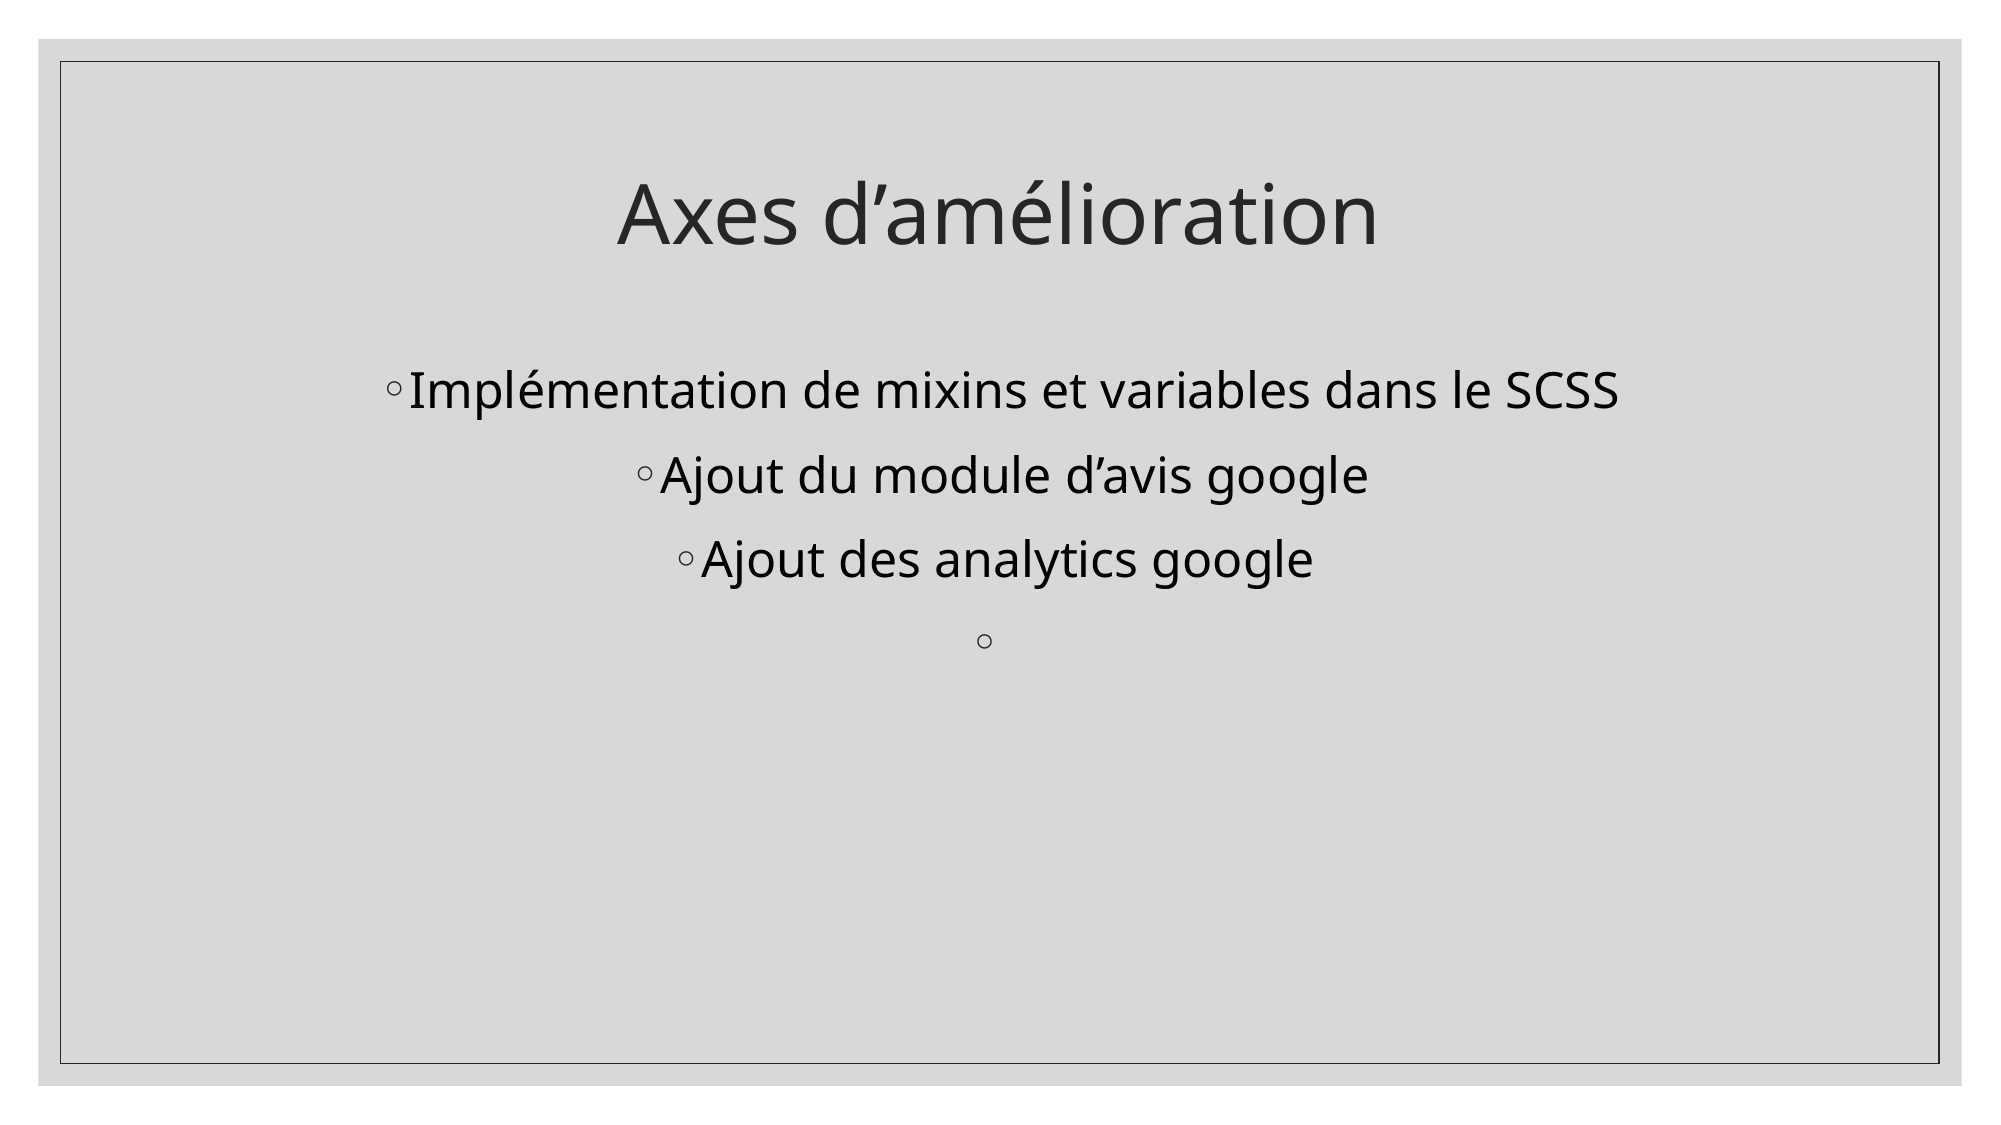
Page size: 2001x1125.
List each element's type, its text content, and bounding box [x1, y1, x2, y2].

list Implémentation de mixins et variables dans le SCSS Ajout du module d’avis google Ajout des analytics google [174, 345, 1825, 977]
title Axes d’amélioration [174, 105, 1825, 331]
